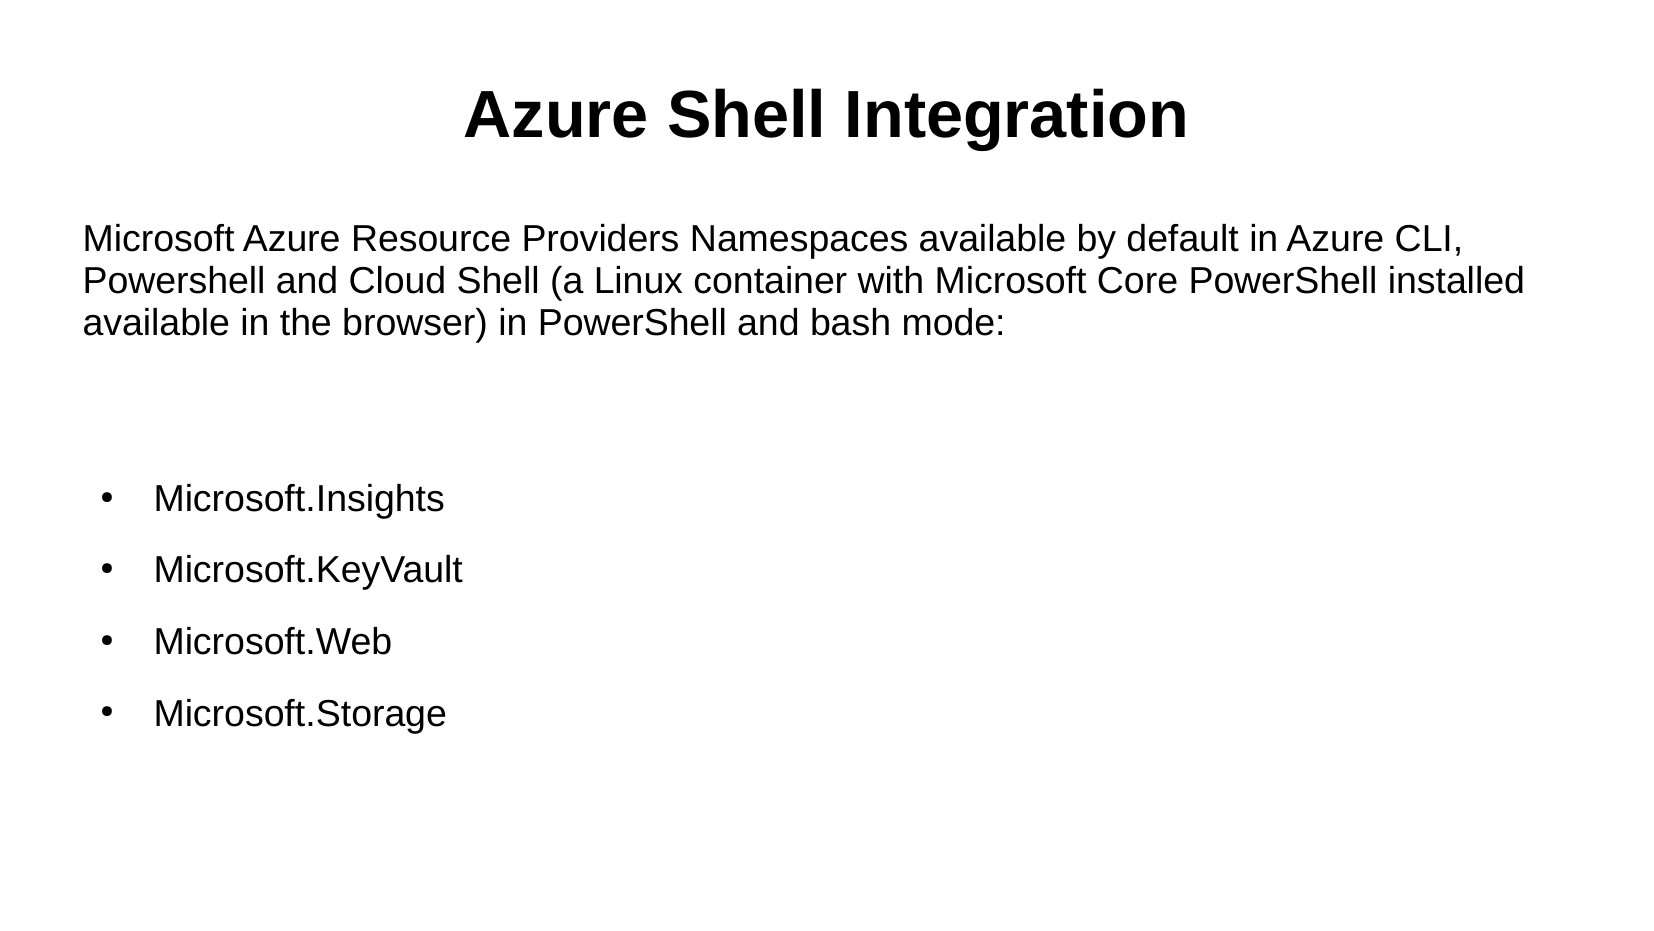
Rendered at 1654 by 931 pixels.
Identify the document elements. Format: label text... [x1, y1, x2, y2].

title Azure Shell Integration [82, 37, 1571, 193]
list Microsoft Azure Resource Providers Namespaces available by default in Azure CLI, Powershell and Cloud Shell (a Linux container with Microsoft Core PowerShell installed available in the browser) in PowerShell and bash mode: Microsoft.Insights Microsoft.KeyVault Microsoft.Web Microsoft.Storage [82, 217, 1571, 758]
